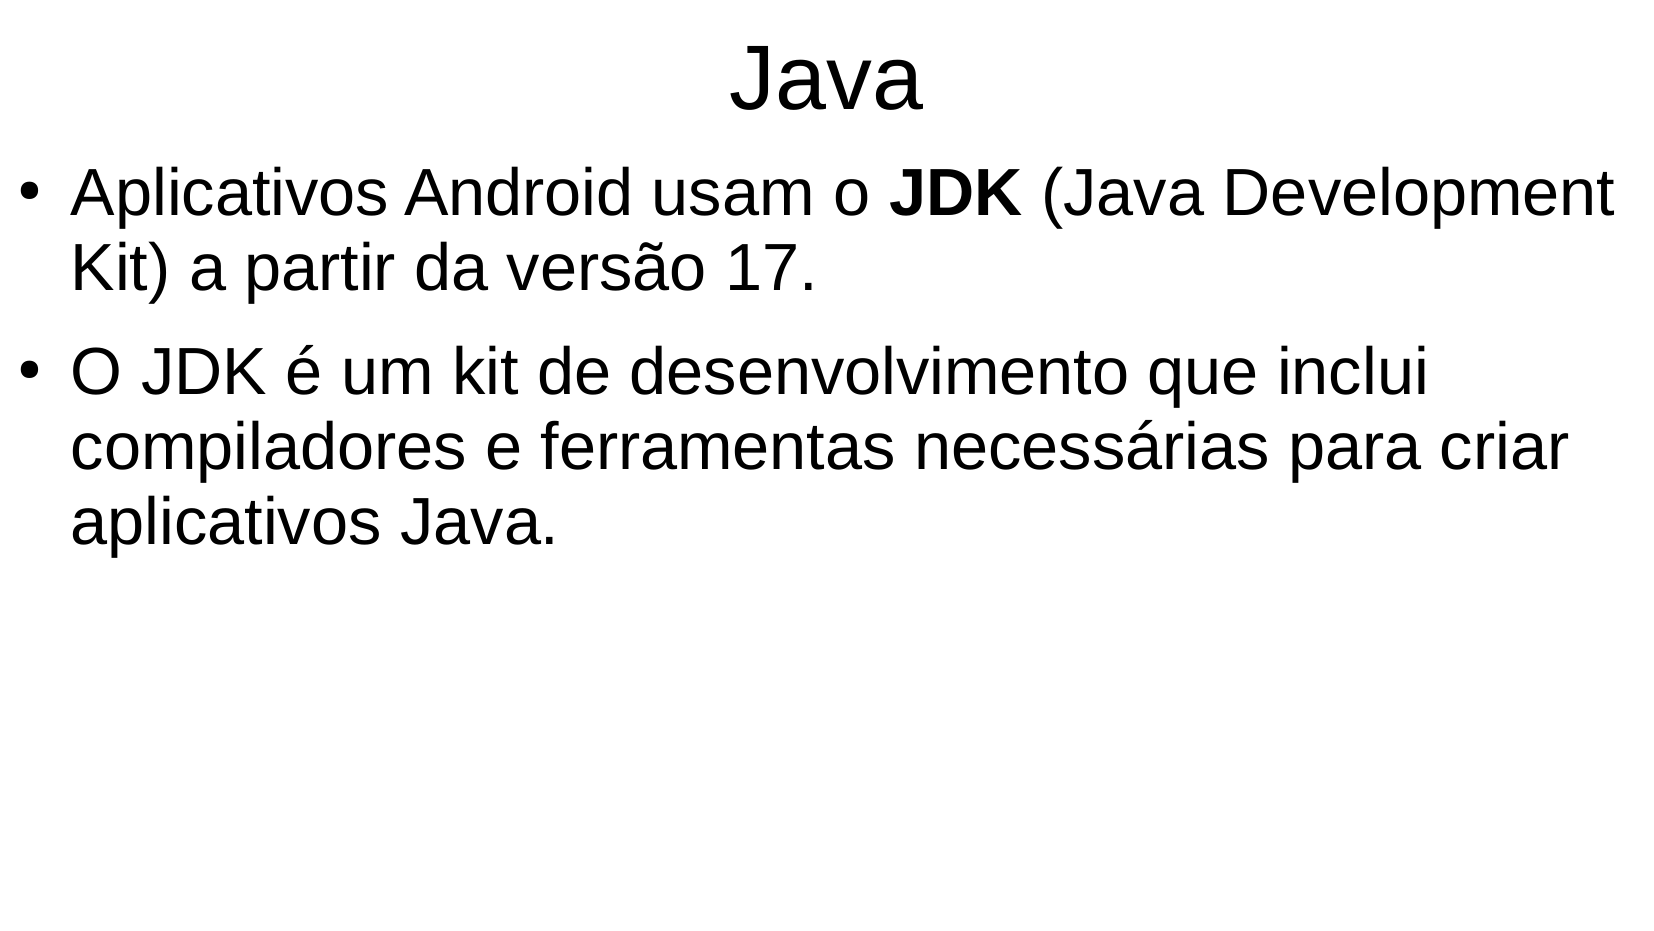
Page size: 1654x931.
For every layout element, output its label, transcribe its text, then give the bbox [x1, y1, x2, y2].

title Java [0, 0, 1654, 155]
list Aplicativos Android usam o JDK (Java Development Kit) a partir da versão 17. O JDK é um kit de desenvolvimento que inclui compiladores e ferramentas necessárias para criar aplicativos Java. [0, 155, 1654, 867]
